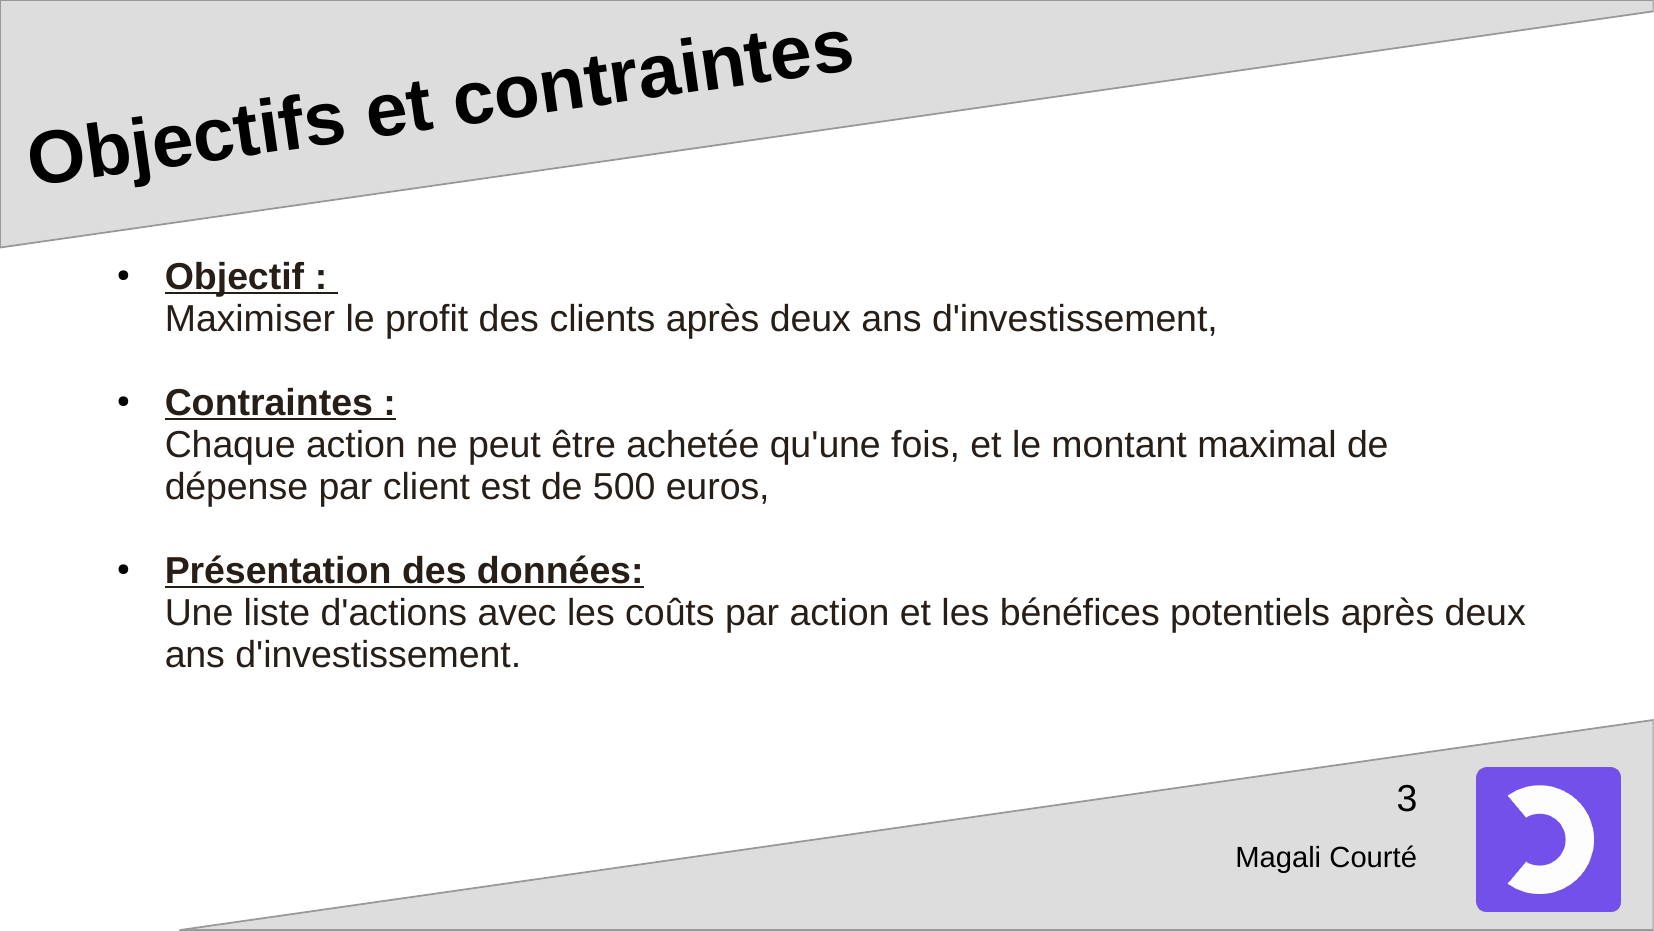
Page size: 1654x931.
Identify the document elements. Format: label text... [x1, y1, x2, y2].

picture [1476, 767, 1621, 912]
list Objectif : Maximiser le profit des clients après deux ans d'investissement, Contraintes : Chaque action ne peut être achetée qu'une fois, et le montant maximal de dépense par client est de 500 euros, Présentation des données: Une liste d'actions avec les coûts par action et les bénéfices potentiels après deux ans d'investissement. [80, 139, 1536, 680]
title Objectifs et contraintes [16, 0, 1501, 239]
